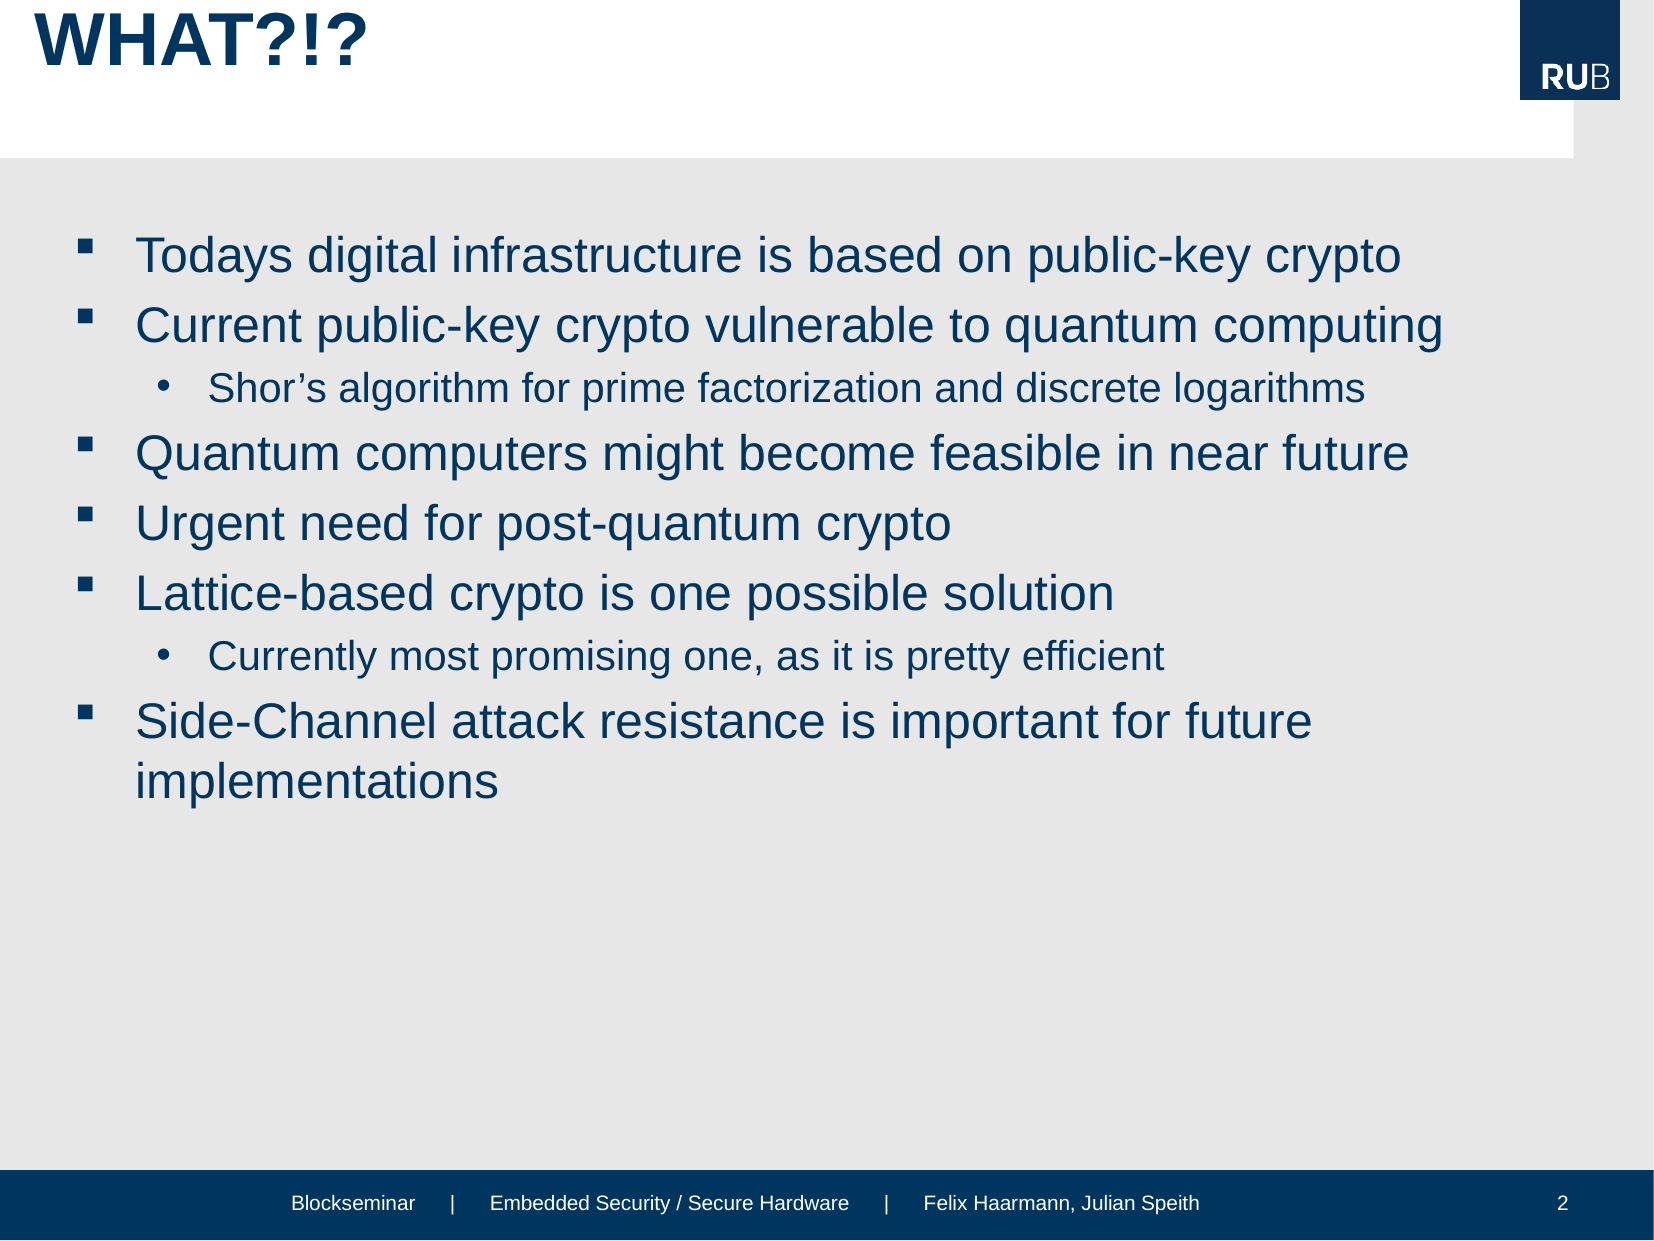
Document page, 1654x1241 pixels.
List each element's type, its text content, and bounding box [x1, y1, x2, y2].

list Todays digital infrastructure is based on public-key crypto Current public-key crypto vulnerable to quantum computing Shor’s algorithm for prime factorization and discrete logarithms Quantum computers might become feasible in near future Urgent need for post-quantum crypto Lattice-based crypto is one possible solution Currently most promising one, as it is pretty efficient Side-Channel attack resistance is important for future implementations [58, 214, 1542, 1114]
picture [1520, 0, 1620, 100]
title WHAT?!? [20, 0, 1507, 149]
